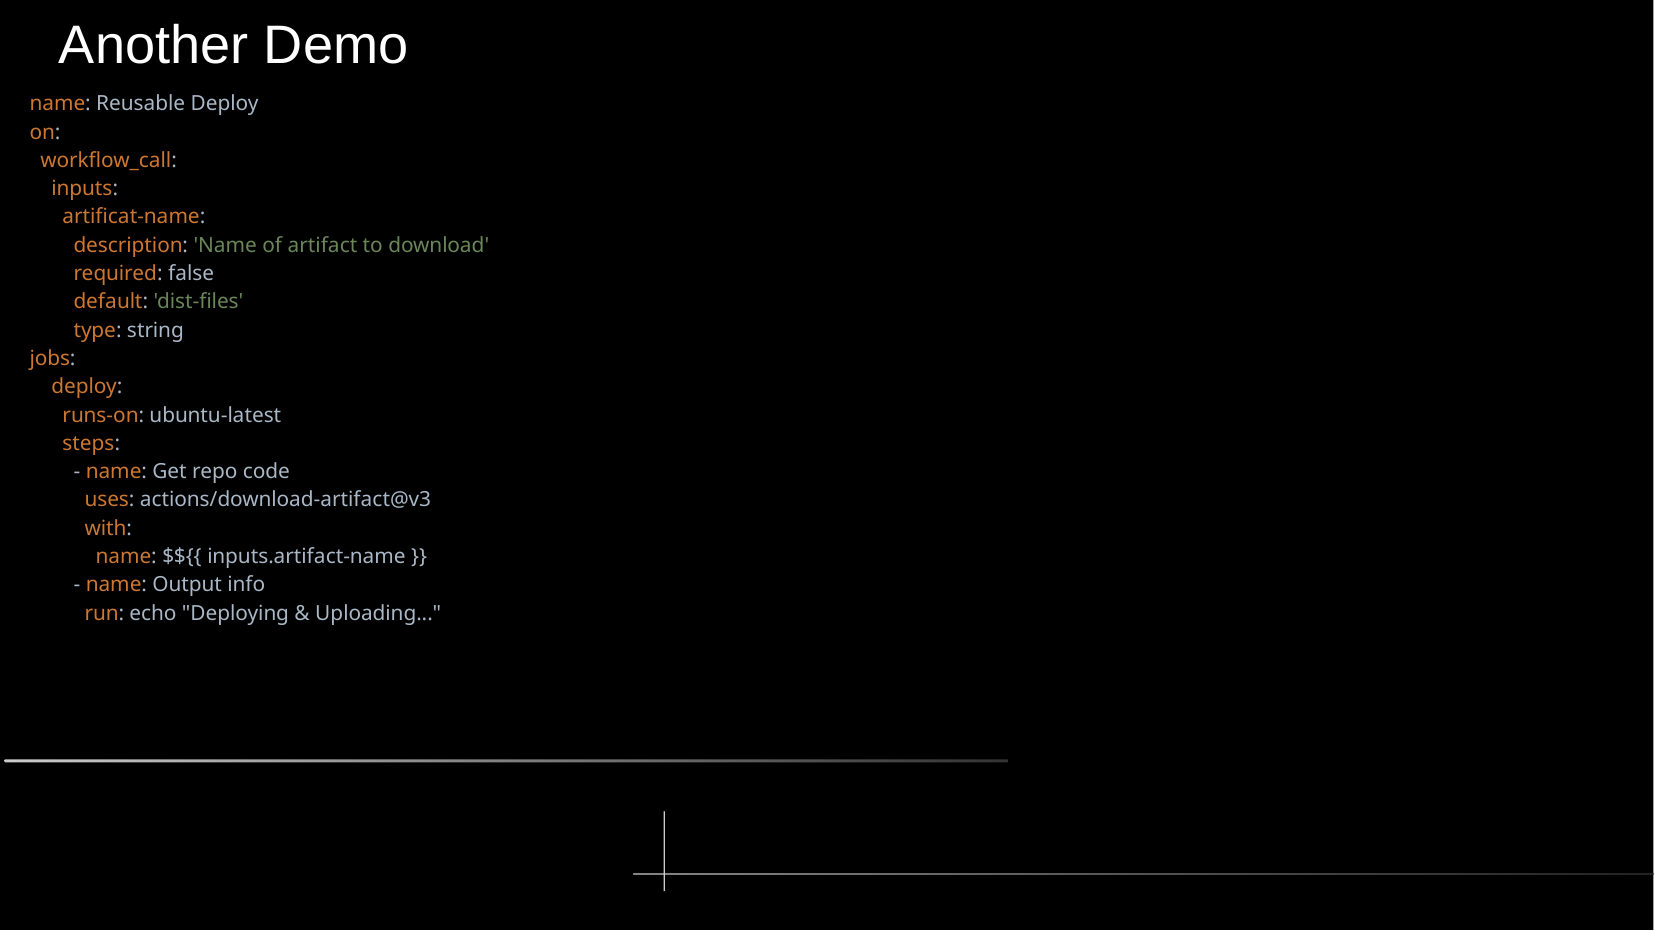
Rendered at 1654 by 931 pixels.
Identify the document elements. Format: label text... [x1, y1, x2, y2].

title Another Demo [59, 0, 1536, 89]
list name: Reusable Deploy on: workflow_call: inputs: artificat-name: description: 'Name of artifact to download' required: false default: 'dist-files' type: string jobs: deploy: runs-on: ubuntu-latest steps: - name: Get repo code uses: actions/download-artifact@v3 with: name: $${{ inputs.artifact-name }} - name: Output info run: echo "Deploying & Uploading..." [29, 88, 1506, 798]
